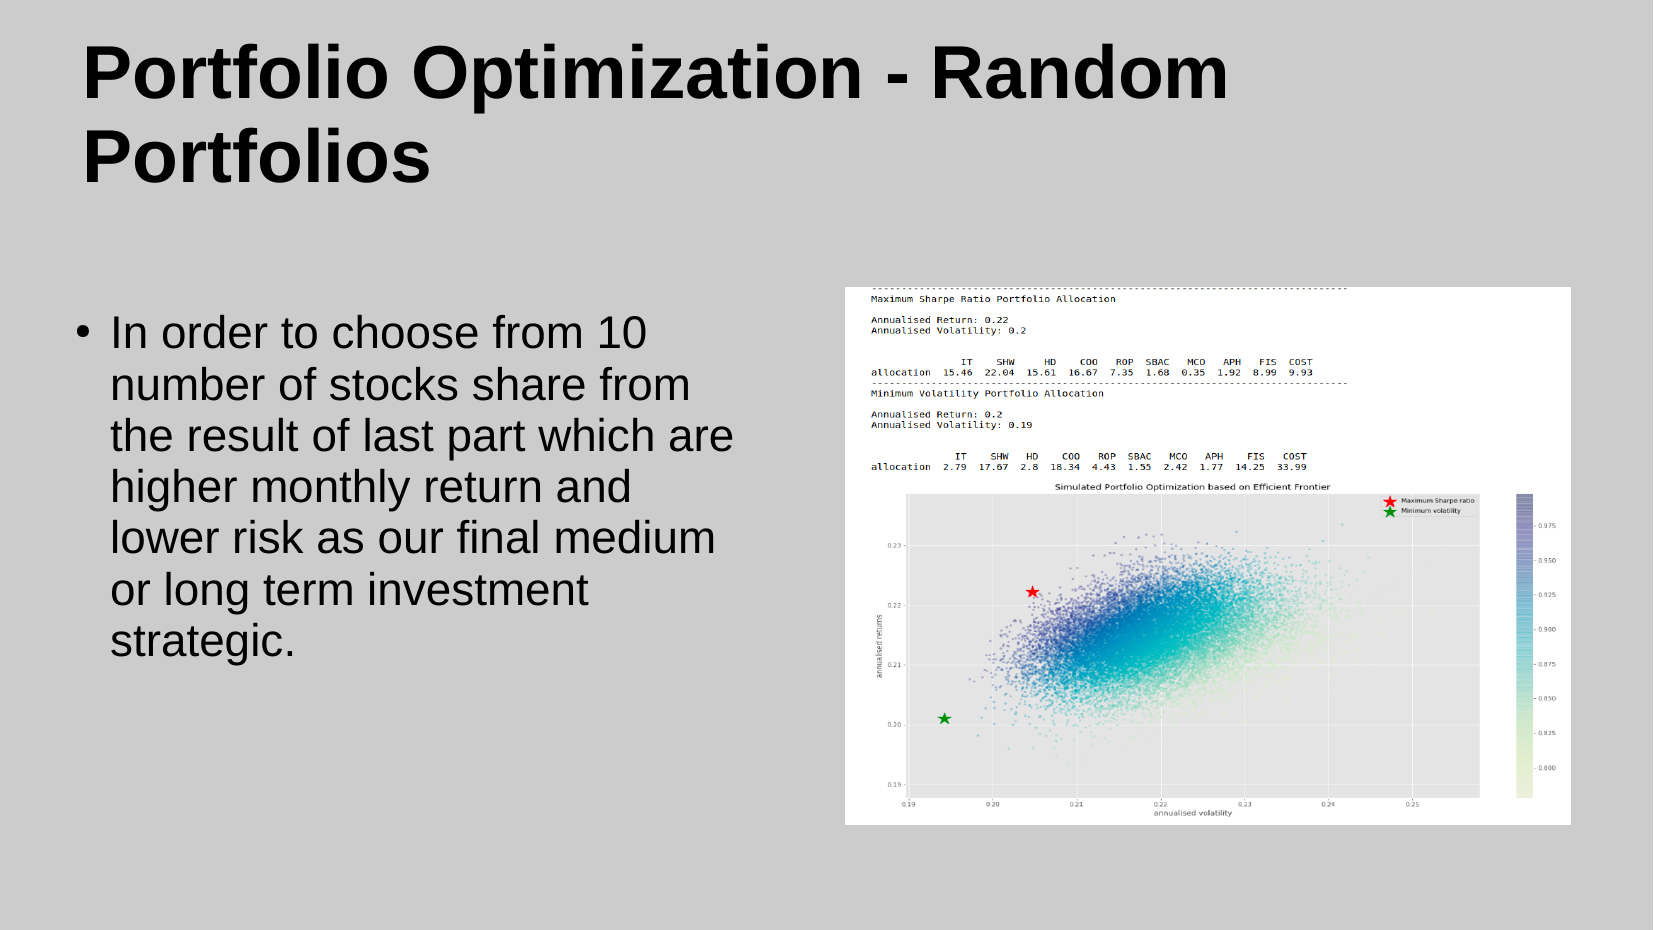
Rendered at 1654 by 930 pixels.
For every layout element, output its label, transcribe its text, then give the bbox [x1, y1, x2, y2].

picture [845, 287, 1571, 826]
text_box In order to choose from 10 number of stocks share from the result of last part which are higher monthly return and lower risk as our final medium or long term investment strategic. [60, 300, 766, 828]
title Portfolio Optimization - Random Portfolios [82, 30, 1571, 199]
subtitle [82, 217, 1571, 757]
